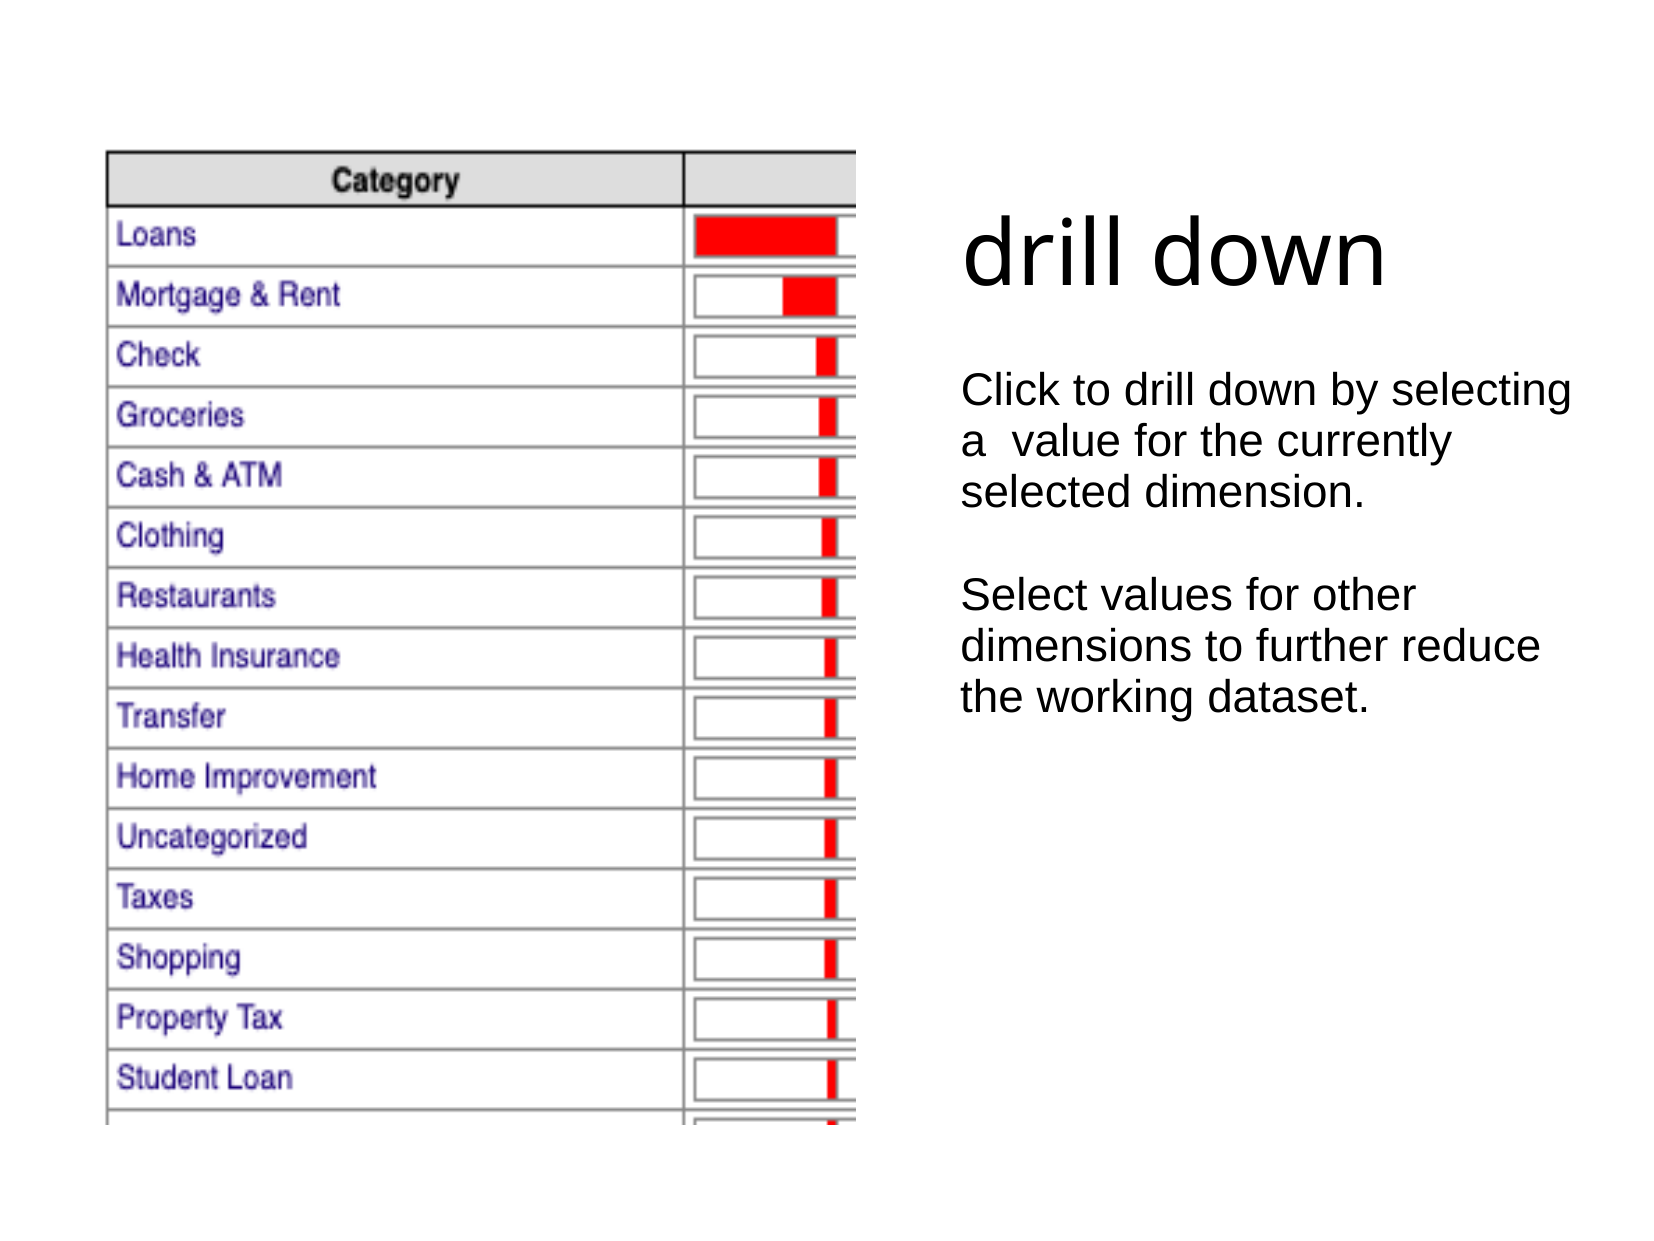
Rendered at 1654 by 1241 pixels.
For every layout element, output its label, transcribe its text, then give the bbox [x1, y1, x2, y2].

picture [90, 139, 856, 1125]
text_box drill down Click to drill down by selecting a value for the currently selected dimension. Select values for other dimensions to further reduce the working dataset. [945, 180, 1608, 766]
